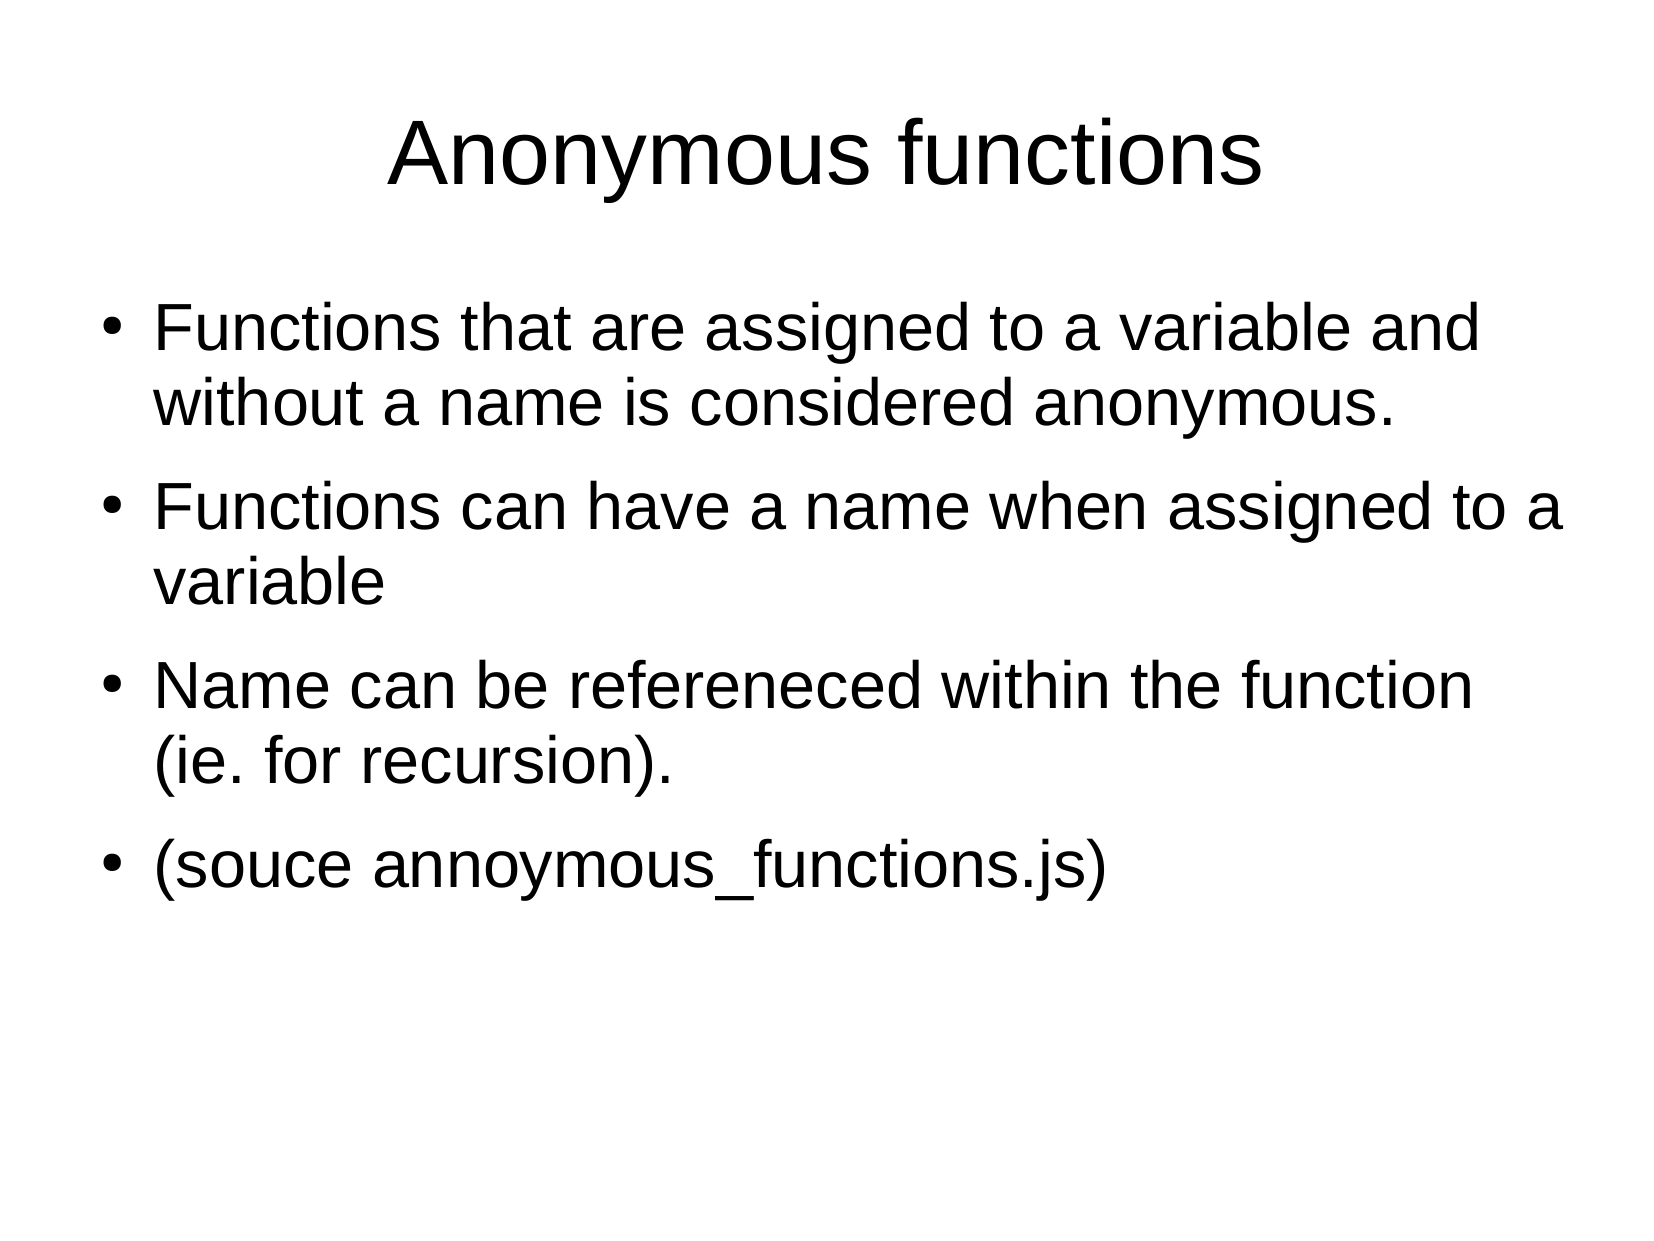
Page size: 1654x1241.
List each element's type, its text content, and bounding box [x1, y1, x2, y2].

list Functions that are assigned to a variable and without a name is considered anonymous. Functions can have a name when assigned to a variable Name can be refereneced within the function (ie. for recursion). (souce annoymous_functions.js) [82, 290, 1571, 1010]
title Anonymous functions [82, 49, 1571, 257]
